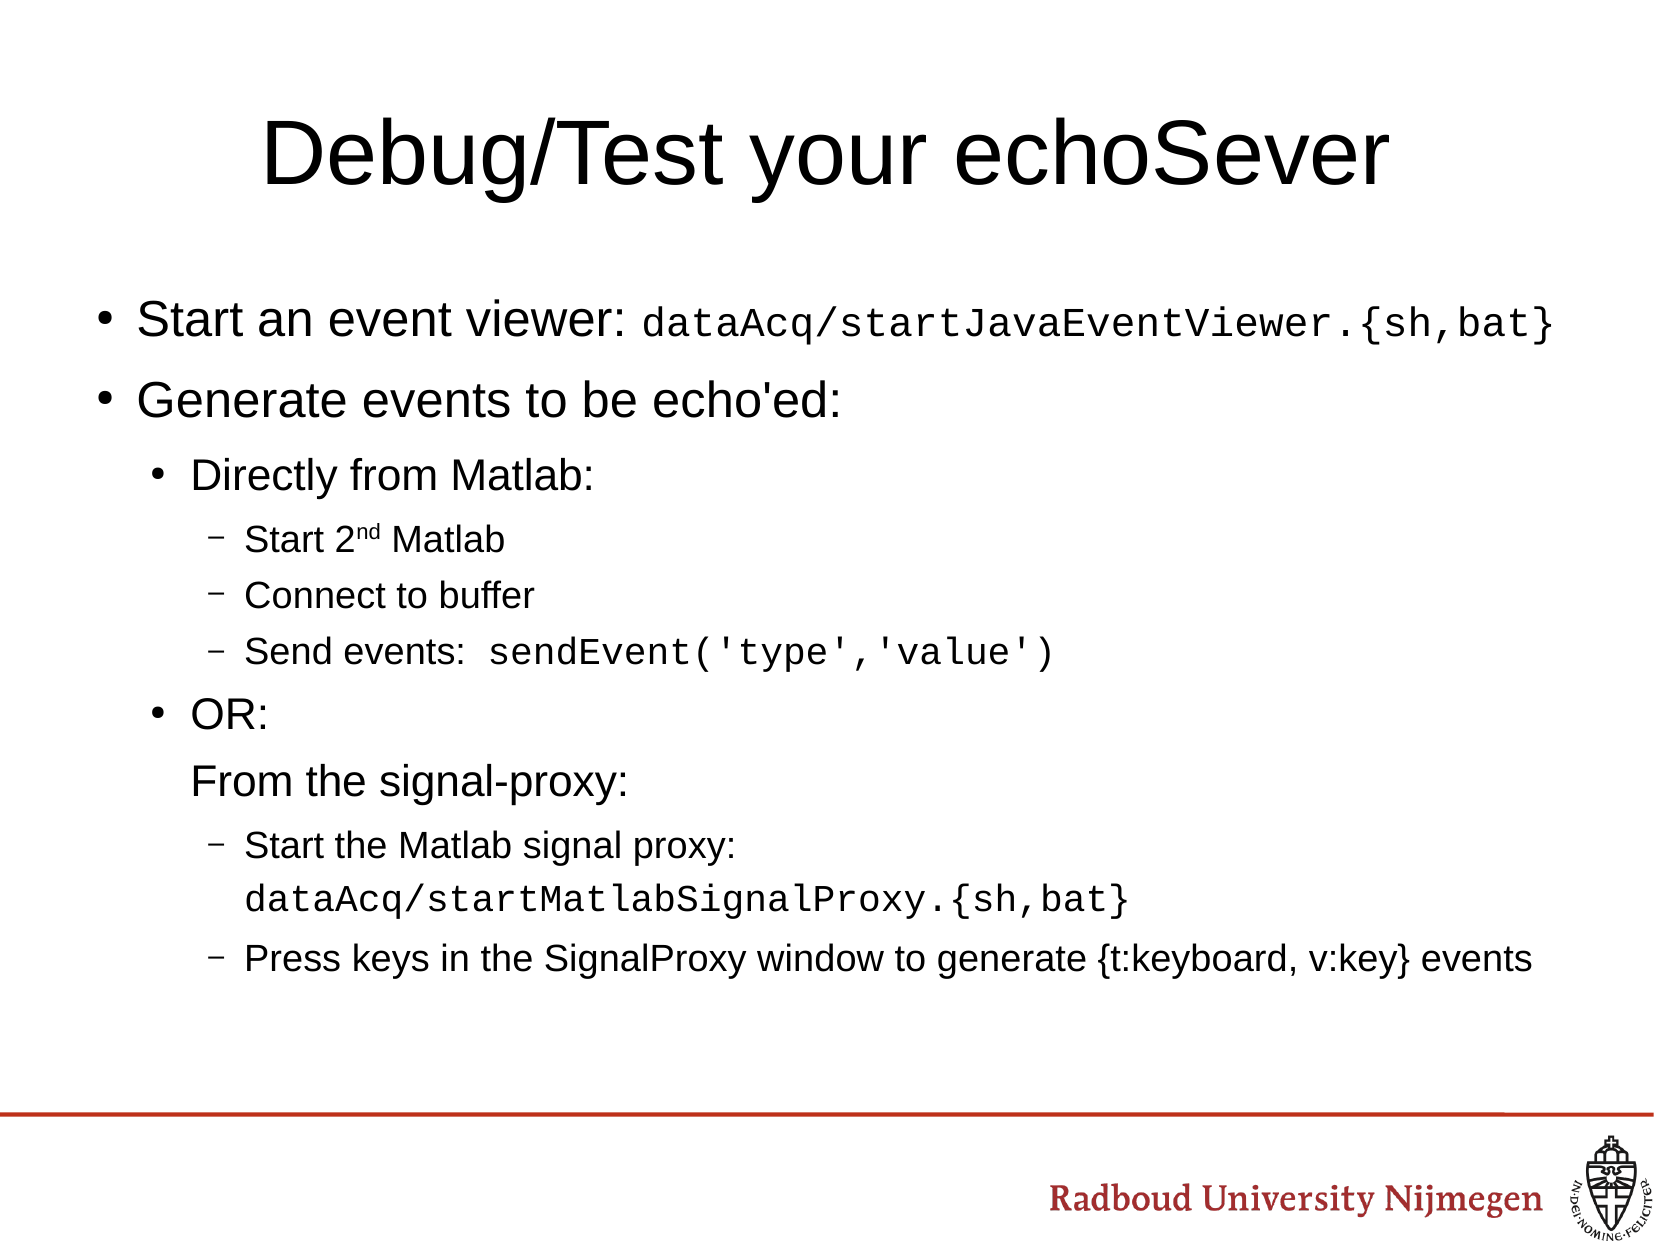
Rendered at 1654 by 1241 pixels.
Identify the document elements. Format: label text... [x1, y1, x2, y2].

title Debug/Test your echoSever [82, 49, 1571, 257]
list Start an event viewer: dataAcq/startJavaEventViewer.{sh,bat} Generate events to be echo'ed: Directly from Matlab: Start 2nd Matlab Connect to buffer Send events: sendEvent('type','value') OR: From the signal-proxy: Start the Matlab signal proxy: dataAcq/startMatlabSignalProxy.{sh,bat} Press keys in the SignalProxy window to generate {t:keyboard, v:key} events [82, 290, 1571, 1010]
picture [1050, 1134, 1654, 1241]
